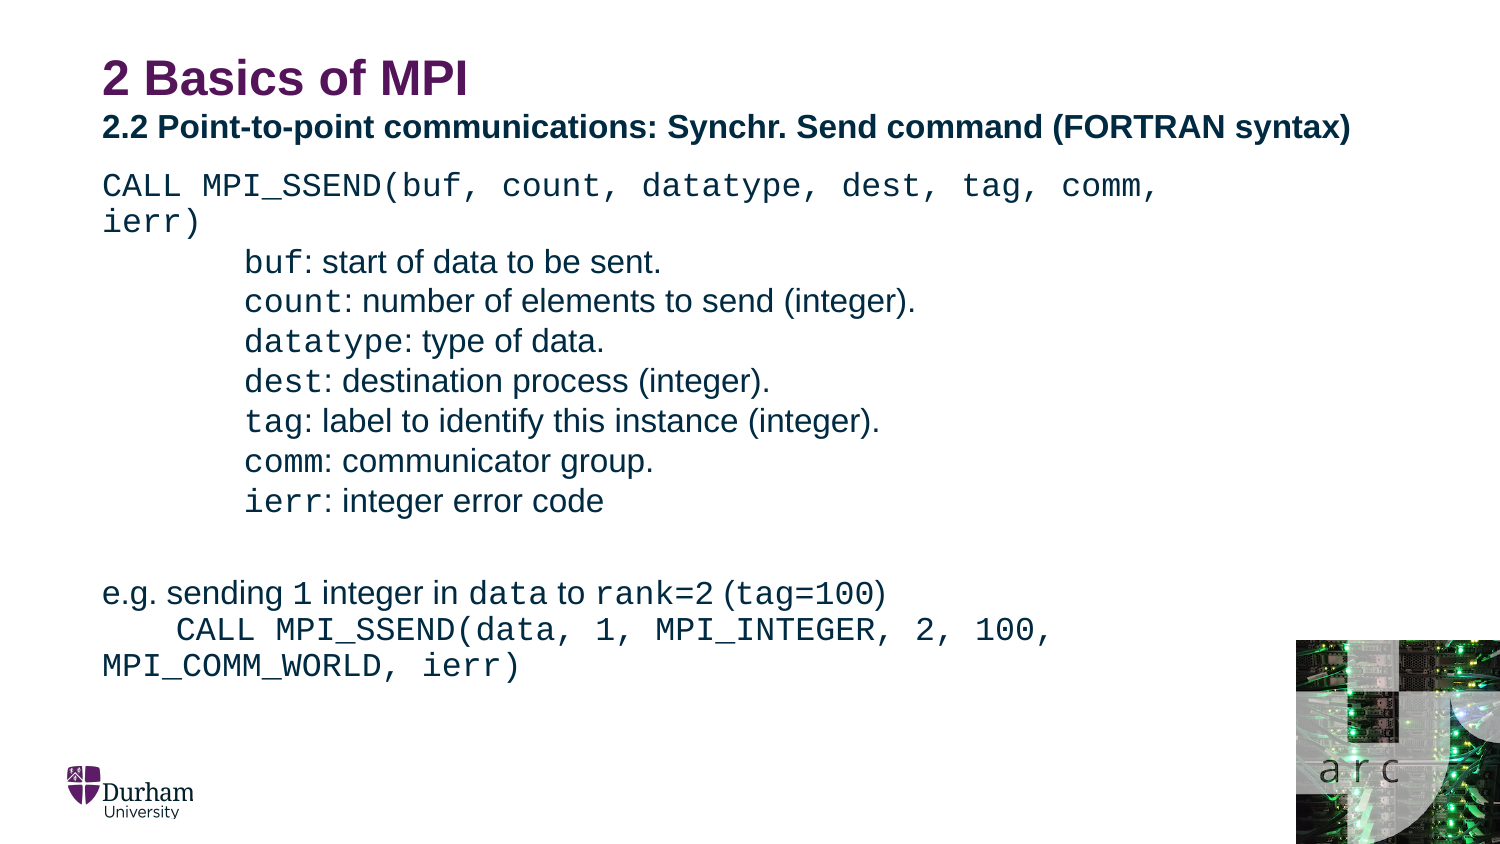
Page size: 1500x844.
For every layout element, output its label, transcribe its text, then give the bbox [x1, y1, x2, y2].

title 2 Basics of MPI 2.2 Point-to-point communications: Synchr. Send command (FORTRAN syntax) [101, 45, 1399, 187]
picture [67, 766, 193, 819]
list CALL MPI_SSEND(buf, count, datatype, dest, tag, comm, ierr) buf: start of data to be sent. count: number of elements to send (integer). datatype: type of data. dest: destination process (integer). tag: label to identify this instance (integer). comm: communicator group. ierr: integer error code e.g. sending 1 integer in data to rank=2 (tag=100) CALL MPI_SSEND(data, 1, MPI_INTEGER, 2, 100, MPI_COMM_WORLD, ierr) [101, 167, 1258, 753]
picture [1296, 640, 1500, 844]
